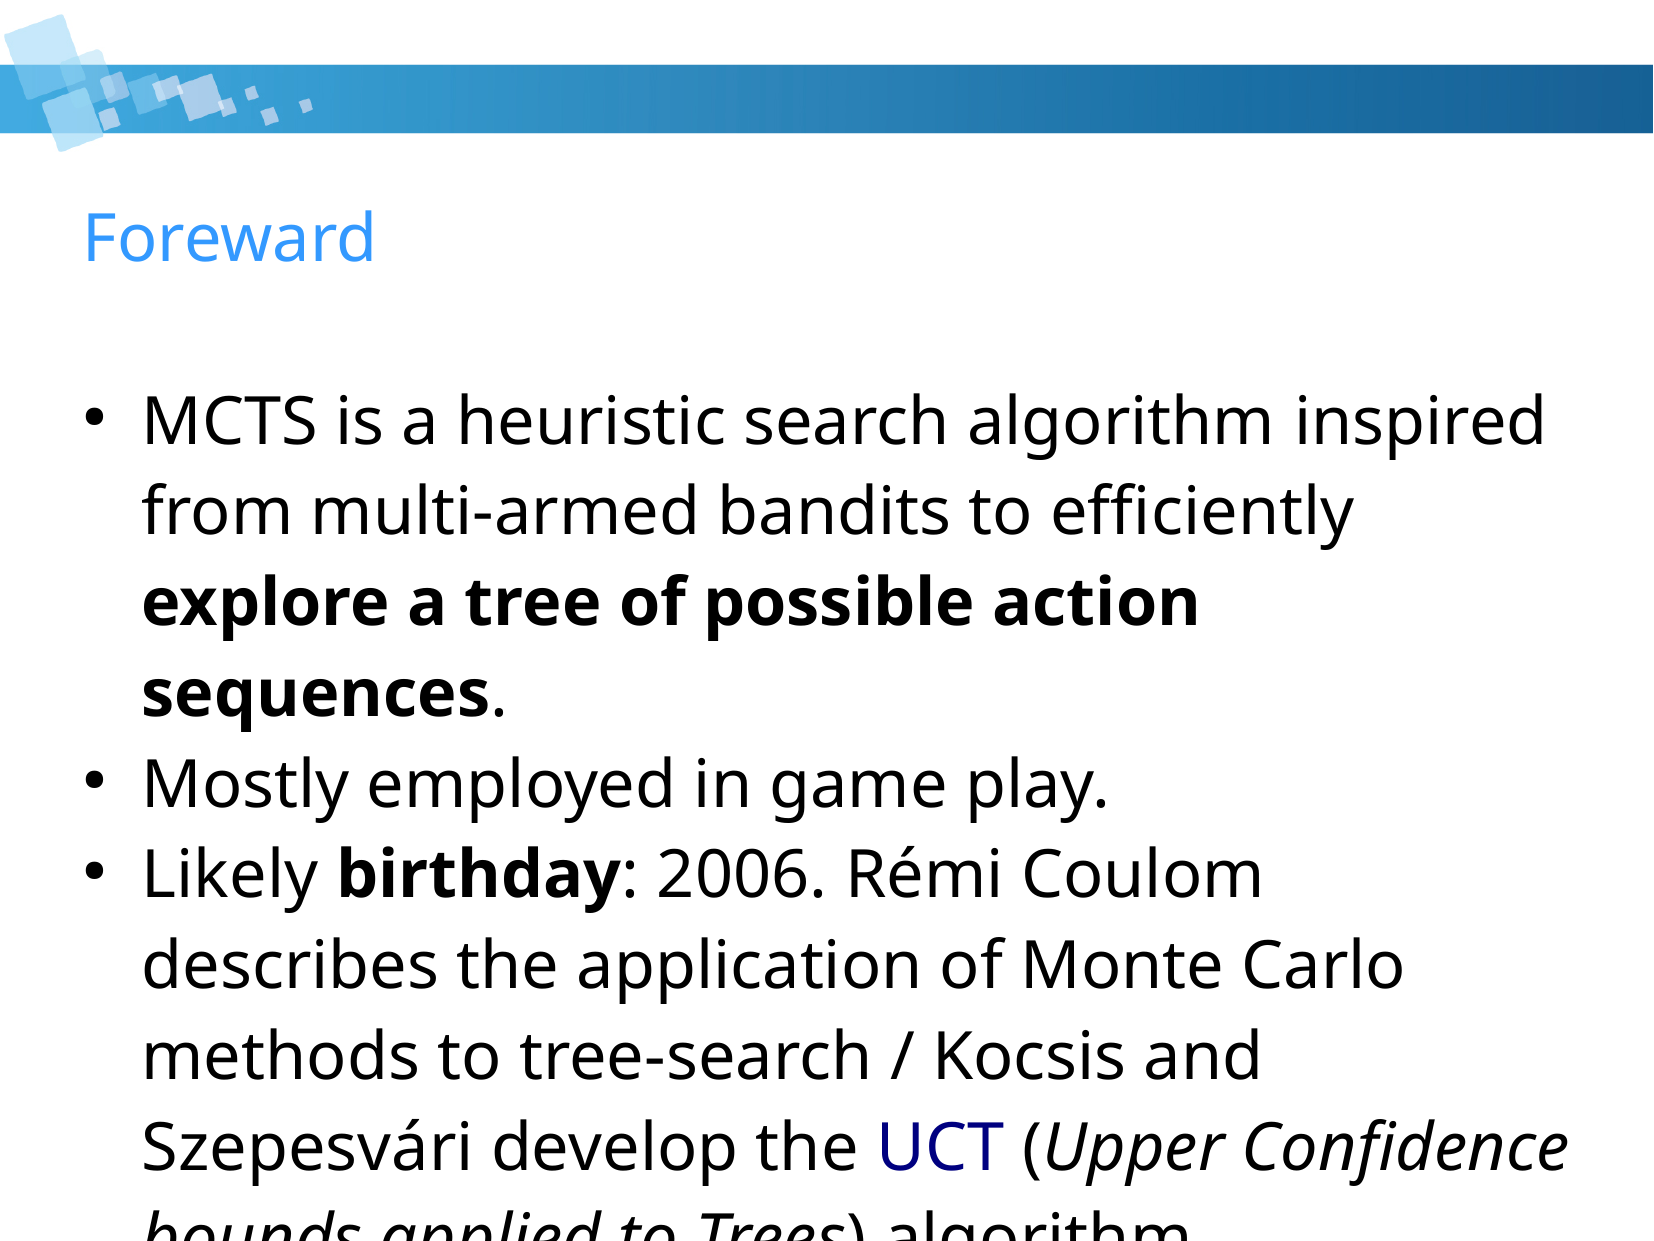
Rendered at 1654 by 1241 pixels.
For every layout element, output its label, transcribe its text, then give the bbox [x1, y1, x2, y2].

picture [391, 1230, 407, 1238]
picture [651, 1230, 668, 1238]
title Foreward [82, 132, 1571, 340]
picture [191, 1230, 208, 1238]
picture [794, 1229, 809, 1238]
picture [1142, 1230, 1158, 1238]
picture [1164, 1230, 1181, 1238]
picture [948, 1230, 967, 1238]
picture [0, 0, 1653, 1238]
picture [574, 1230, 590, 1238]
picture [307, 1230, 323, 1238]
picture [540, 1229, 555, 1238]
picture [989, 1230, 1009, 1238]
picture [761, 1229, 776, 1238]
subtitle MCTS is a heuristic search algorithm inspired from multi-armed bandits to efficiently explore a tree of possible action sequences. Mostly employed in game play. Likely birthday: 2006. Rémi Coulom describes the application of Monte Carlo methods to tree-search / Kocsis and Szepesvári develop the UCT (Upper Confidence bounds applied to Trees) algorithm. [82, 372, 1571, 1129]
picture [155, 1230, 170, 1238]
picture [470, 1230, 485, 1238]
picture [270, 1230, 285, 1238]
picture [1100, 1230, 1118, 1238]
picture [431, 1230, 446, 1238]
